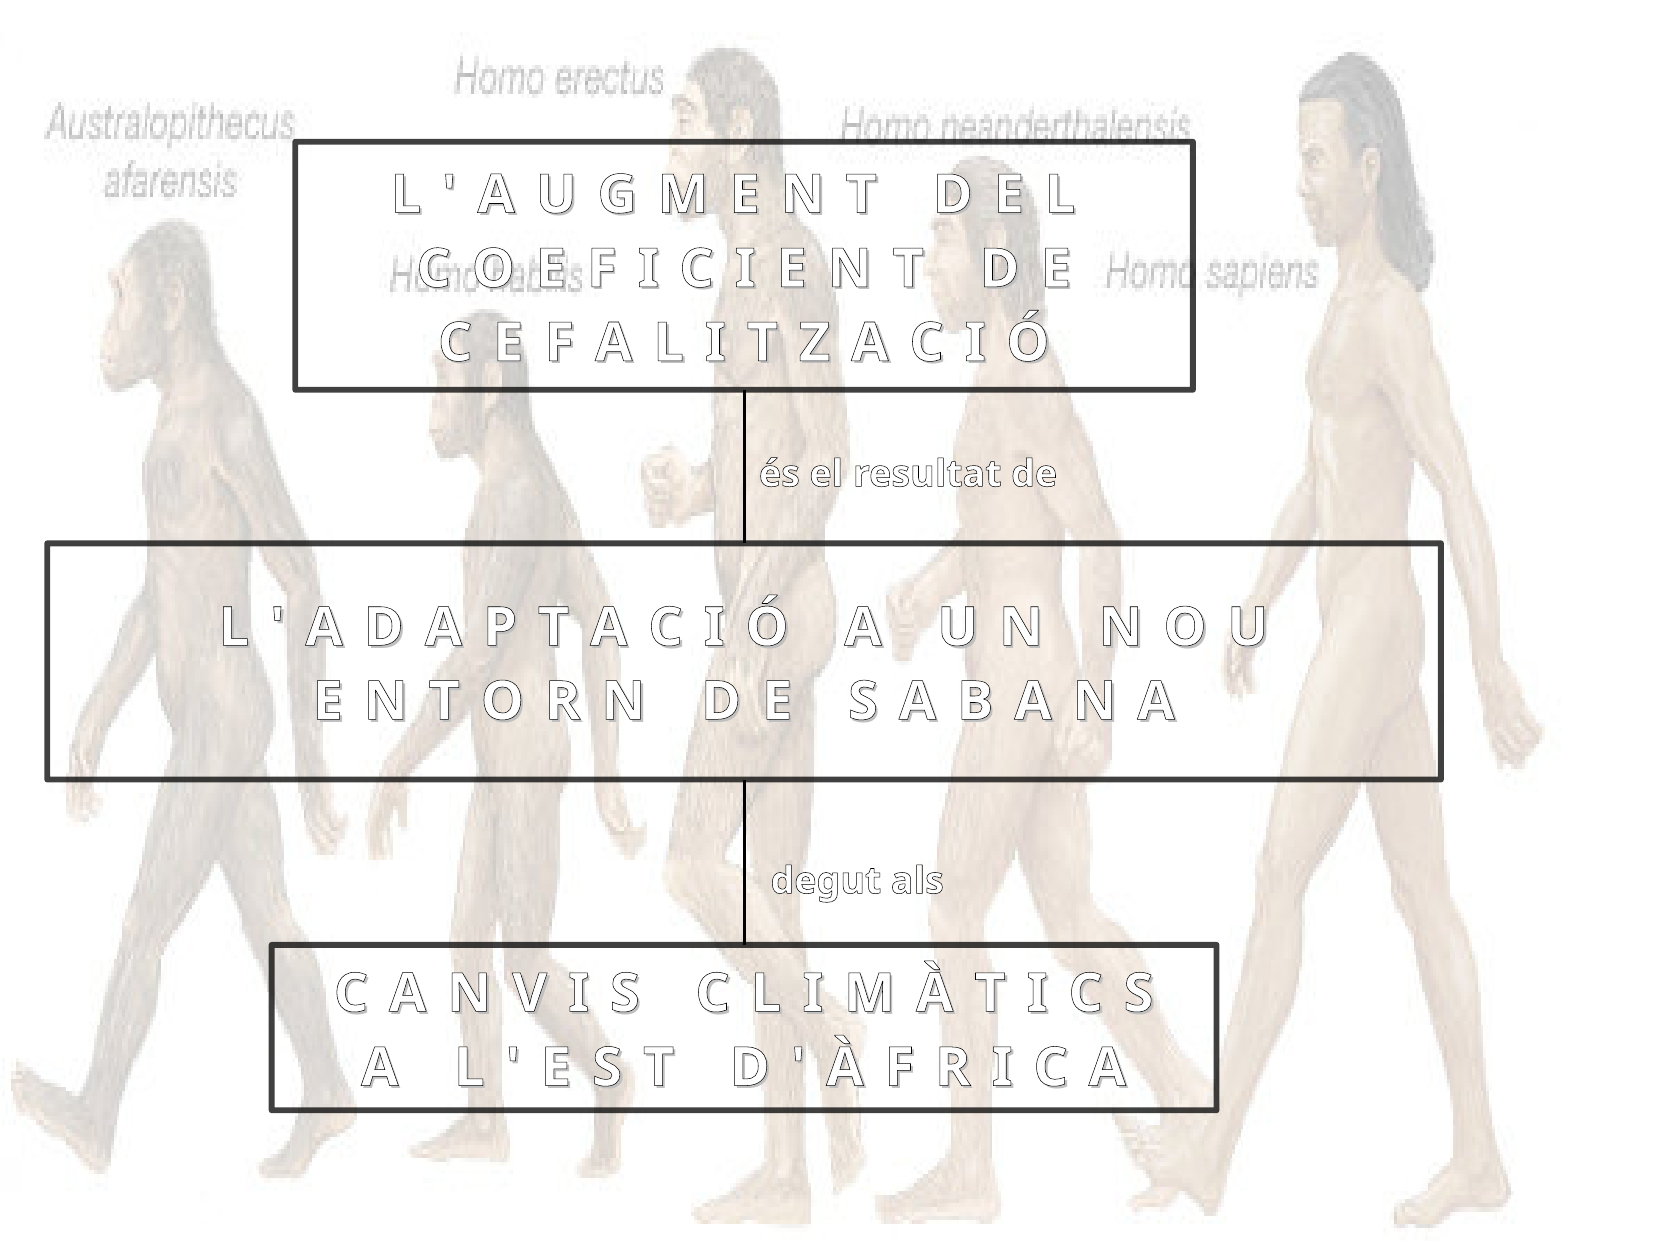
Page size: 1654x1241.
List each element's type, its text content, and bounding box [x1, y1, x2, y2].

text_box és el resultat de [746, 439, 1252, 497]
text_box L'AUGMENT DEL COEFICIENT DE CEFALITZACIÓ [295, 141, 1193, 390]
text_box L'ADAPTACIÓ A UN NOU ENTORN DE SABANA [47, 543, 1441, 780]
text_box CANVIS CLIMÀTICS A L'EST D'ÀFRICA [271, 944, 1217, 1111]
picture [0, 0, 1654, 1241]
text_box degut als [755, 845, 1264, 903]
